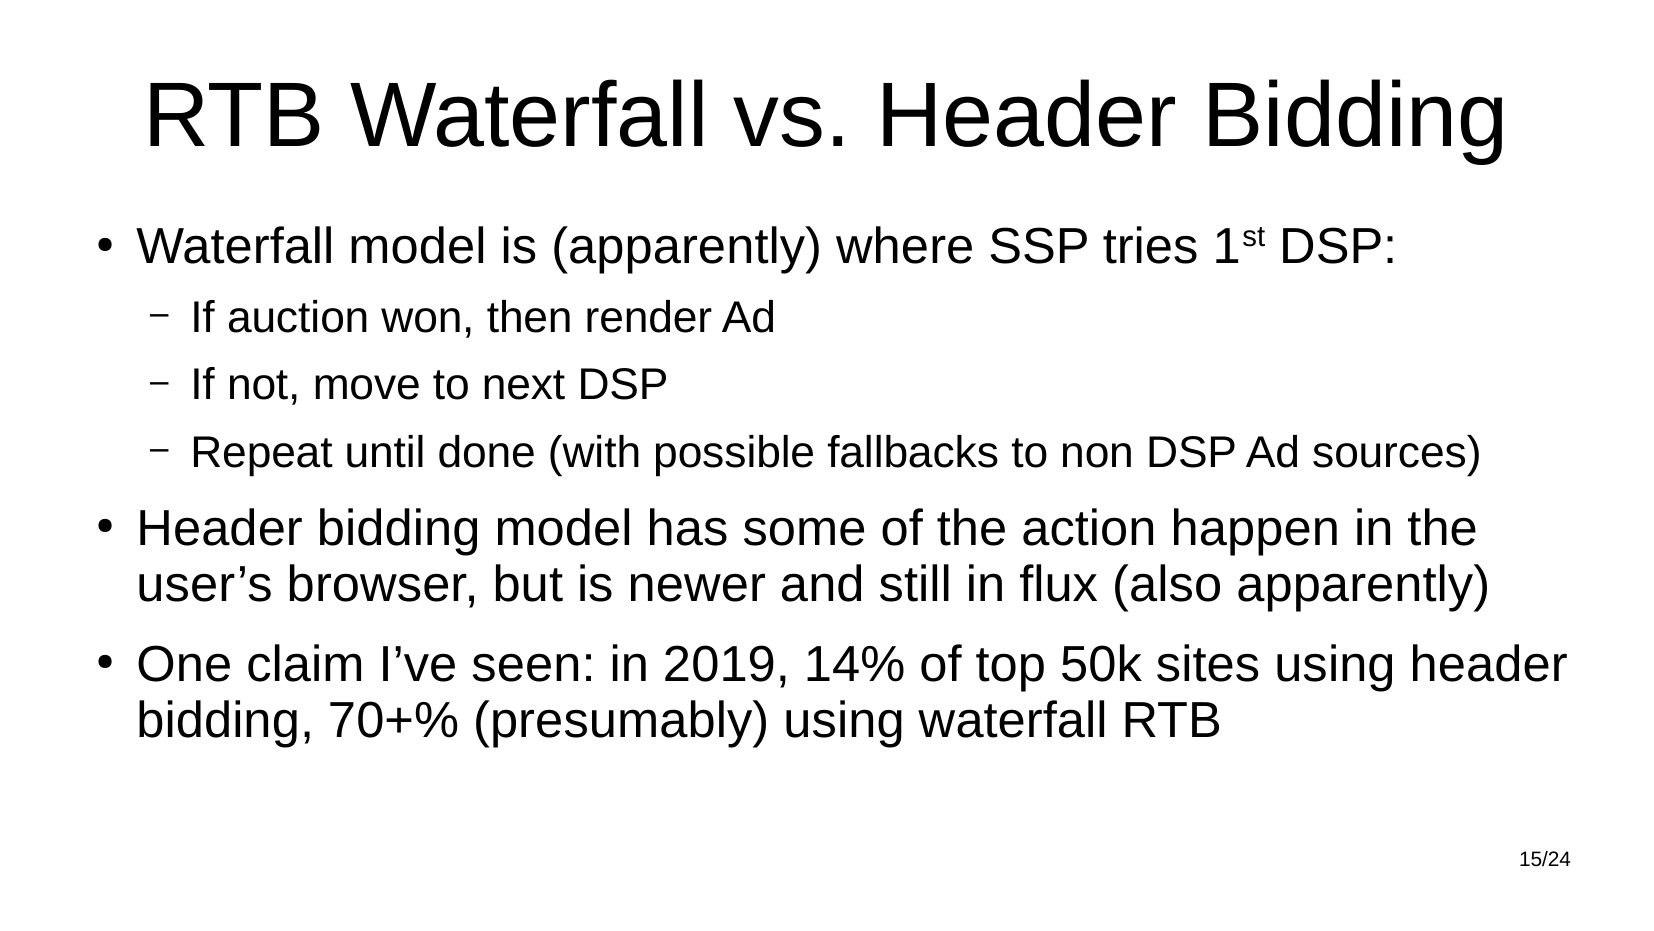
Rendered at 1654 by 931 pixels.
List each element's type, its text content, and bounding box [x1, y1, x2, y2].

title RTB Waterfall vs. Header Bidding [82, 37, 1571, 193]
list Waterfall model is (apparently) where SSP tries 1st DSP: If auction won, then render Ad If not, move to next DSP Repeat until done (with possible fallbacks to non DSP Ad sources) Header bidding model has some of the action happen in the user’s browser, but is newer and still in flux (also apparently) One claim I’ve seen: in 2019, 14% of top 50k sites using header bidding, 70+% (presumably) using waterfall RTB [82, 217, 1571, 758]
